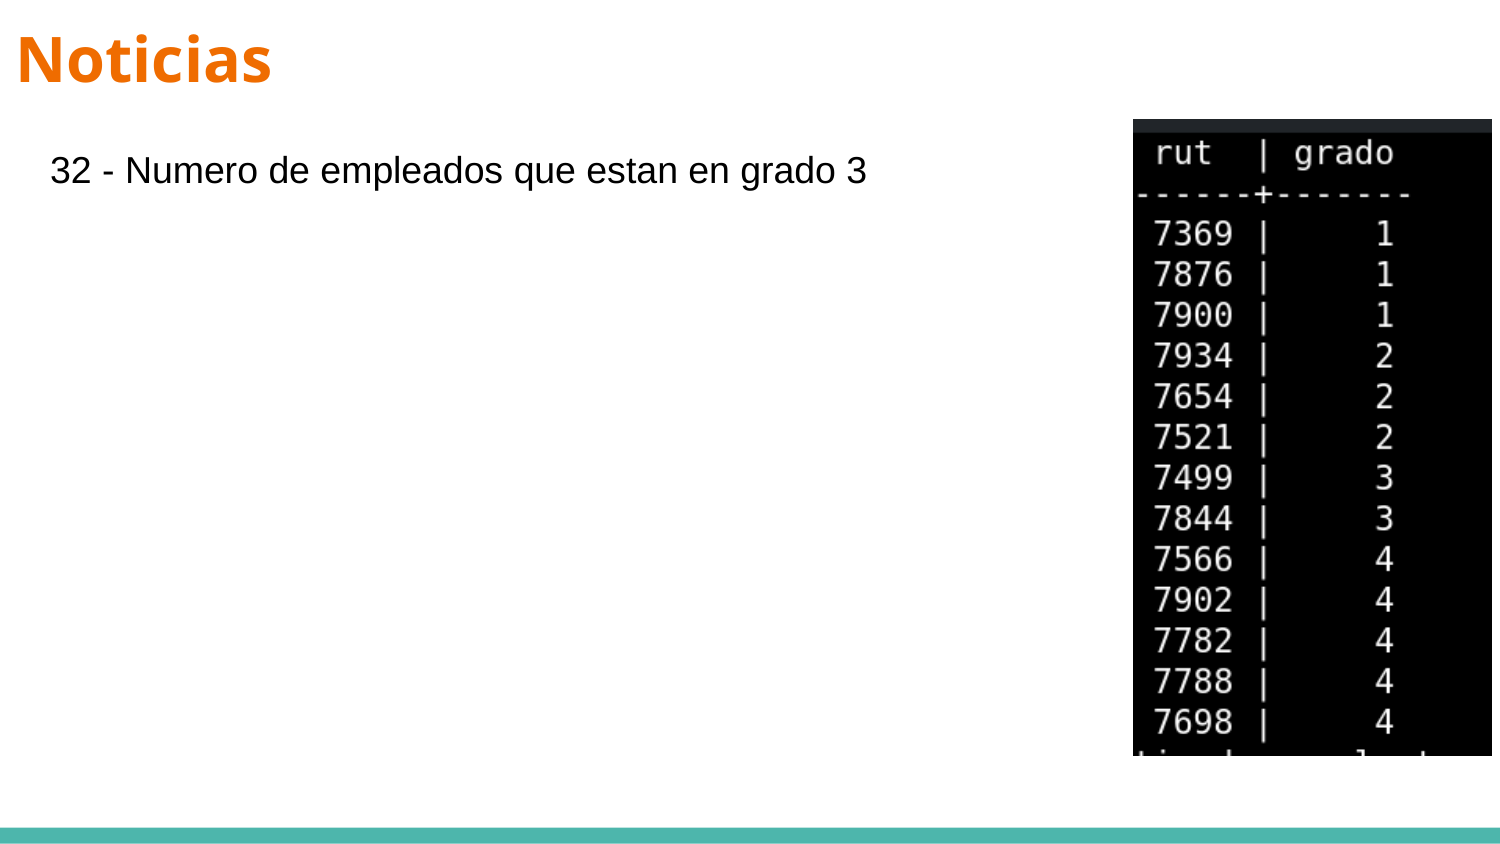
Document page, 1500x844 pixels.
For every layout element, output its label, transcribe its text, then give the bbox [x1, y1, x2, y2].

title Noticias [0, 0, 1398, 116]
picture [1133, 119, 1492, 756]
text_box 32 - Numero de empleados que estan en grado 3 [35, 141, 1133, 241]
